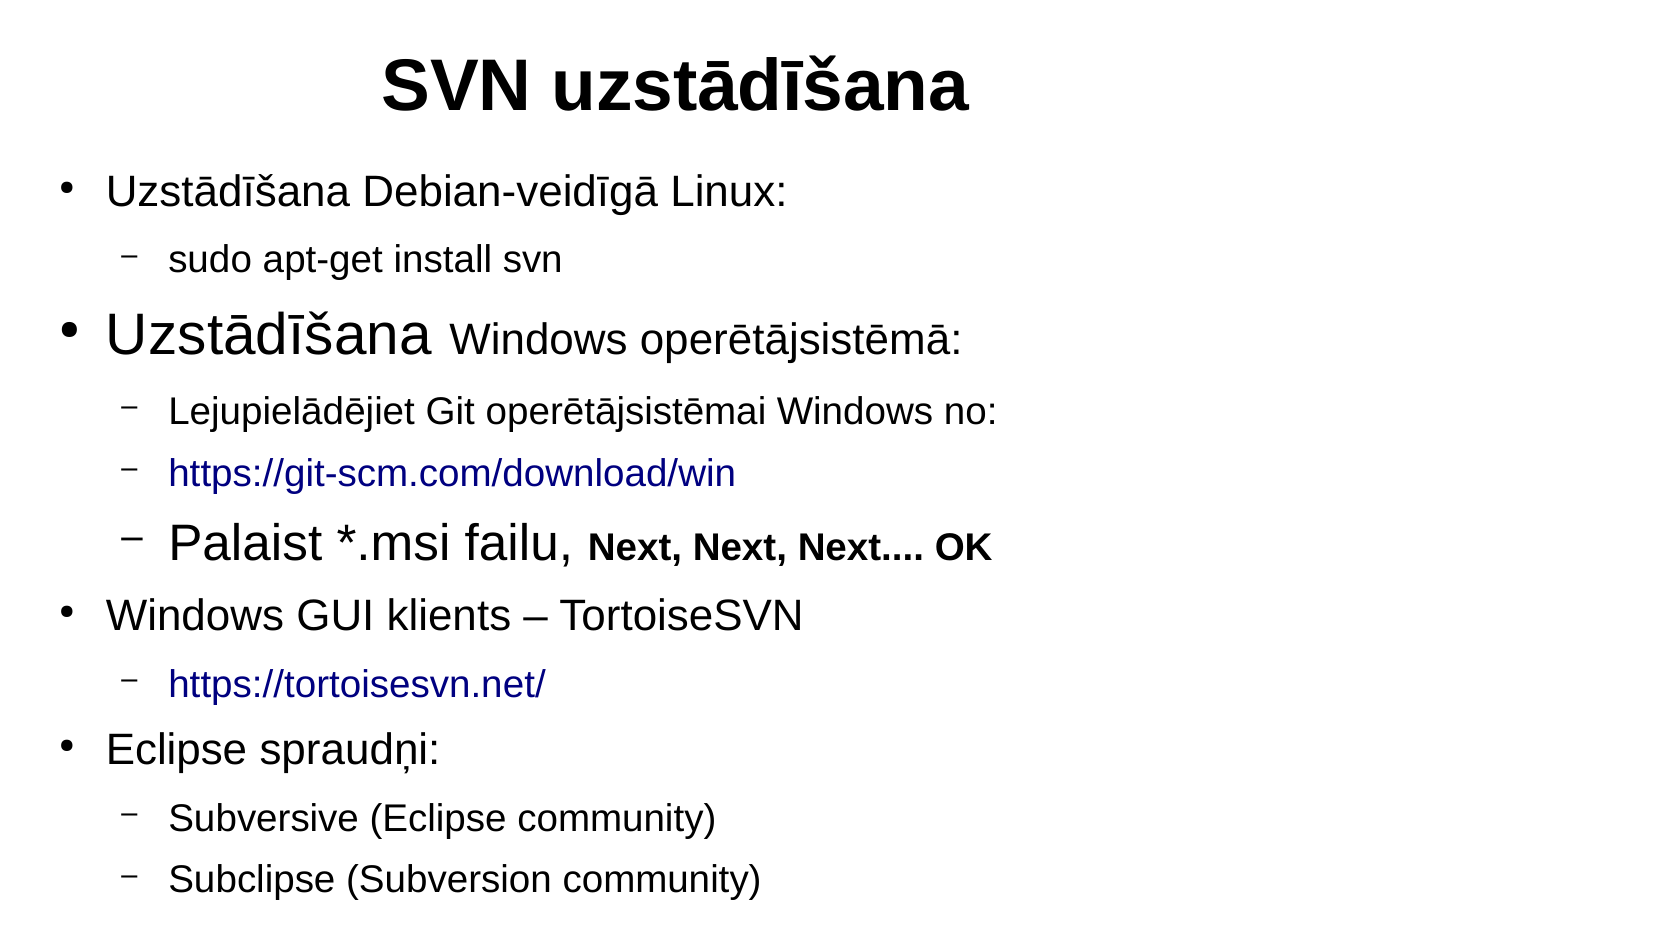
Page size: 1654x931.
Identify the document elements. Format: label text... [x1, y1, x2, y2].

list Uzstādīšana Debian-veidīgā Linux: sudo apt-get install svn Uzstādīšana Windows operētājsistēmā: Lejupielādējiet Git operētājsistēmai Windows no: https://git-scm.com/download/win Palaist *.msi failu, Next, Next, Next.... OK Windows GUI klients – TortoiseSVN https://tortoisesvn.net/ Eclipse spraudņi: Subversive (Eclipse community) Subclipse (Subversion community) [25, 156, 1628, 912]
title SVN uzstādīšana [25, 5, 1325, 157]
